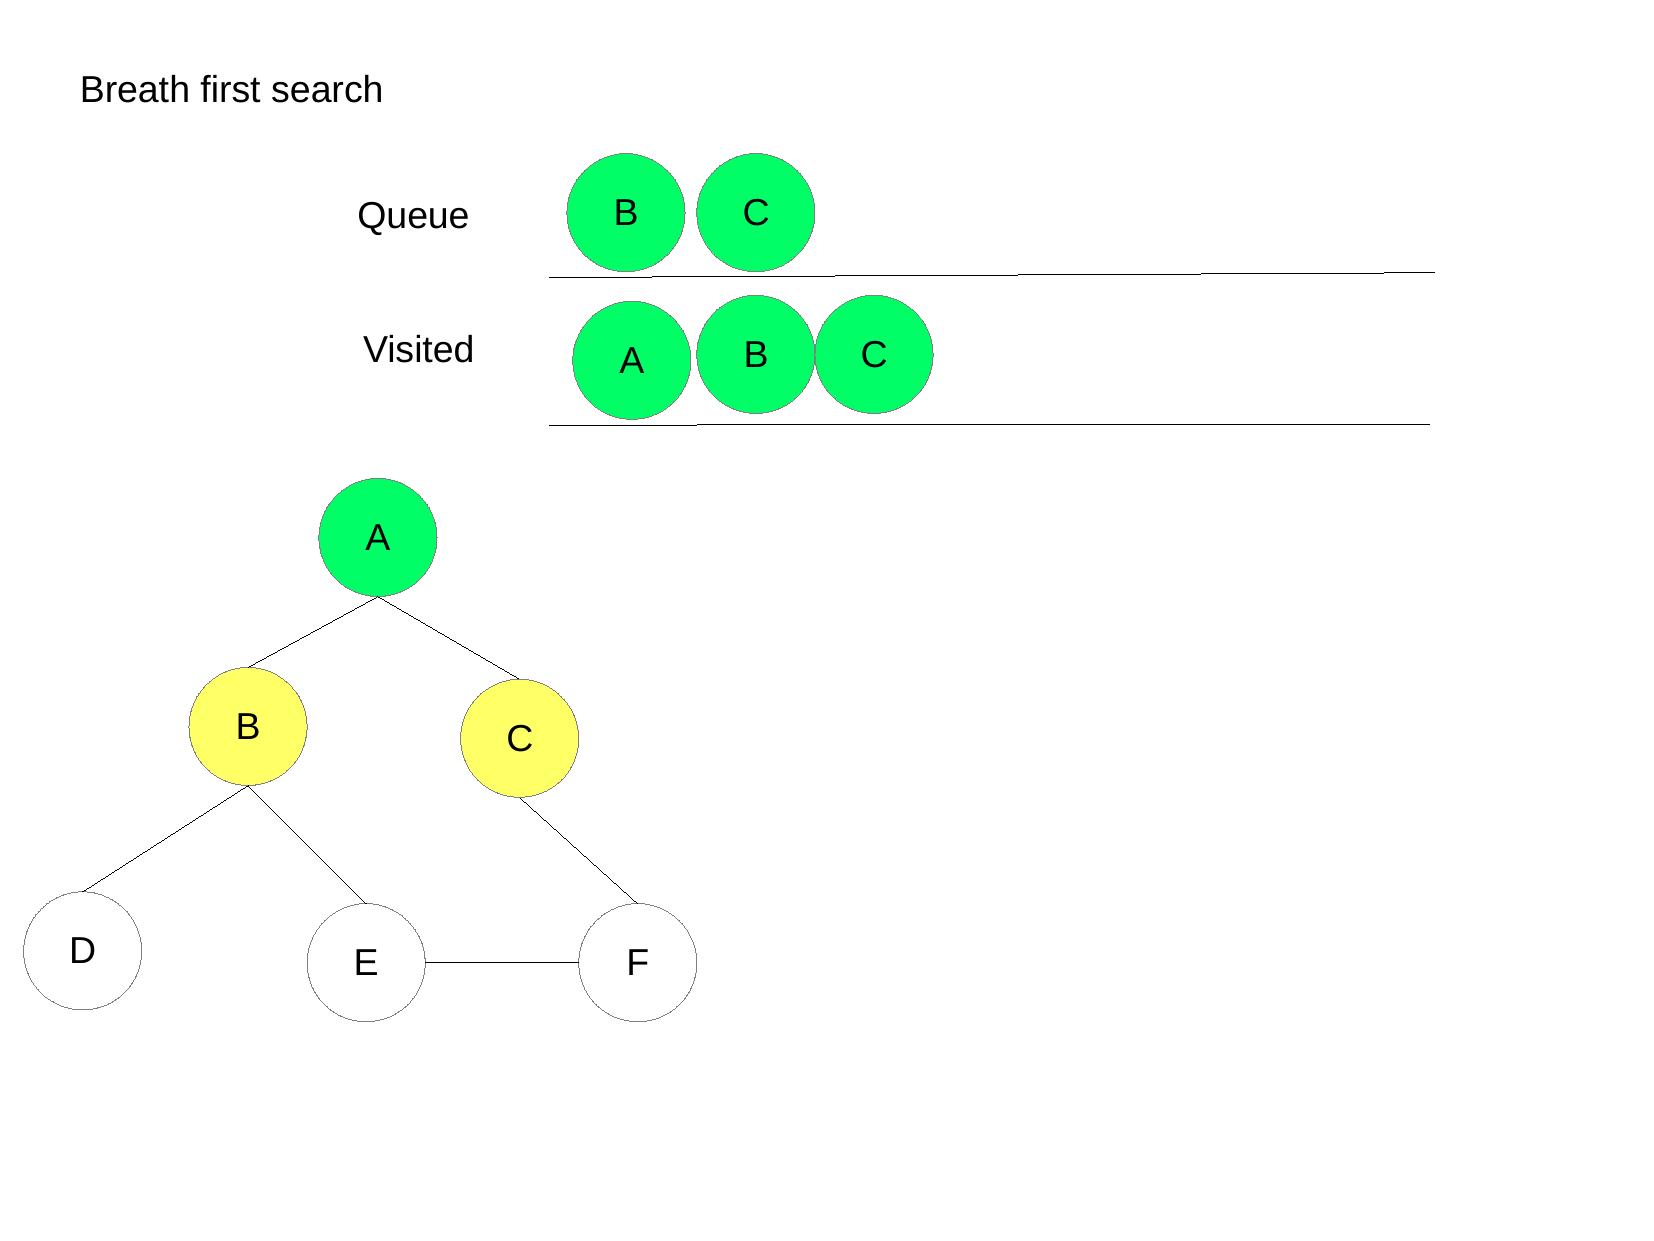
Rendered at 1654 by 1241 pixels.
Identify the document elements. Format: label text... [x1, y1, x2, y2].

text_box D [23, 891, 142, 1010]
text_box C [814, 295, 934, 414]
text_box Breath first search [59, 54, 851, 166]
text_box F [578, 903, 697, 1022]
text_box B [696, 295, 815, 414]
text_box B [188, 667, 308, 786]
text_box A [572, 301, 691, 420]
text_box B [566, 153, 686, 272]
text_box E [307, 903, 426, 1022]
text_box C [460, 679, 579, 798]
text_box Visited [348, 321, 585, 378]
text_box A [318, 478, 438, 597]
text_box C [696, 153, 815, 272]
text_box Queue [342, 186, 508, 249]
